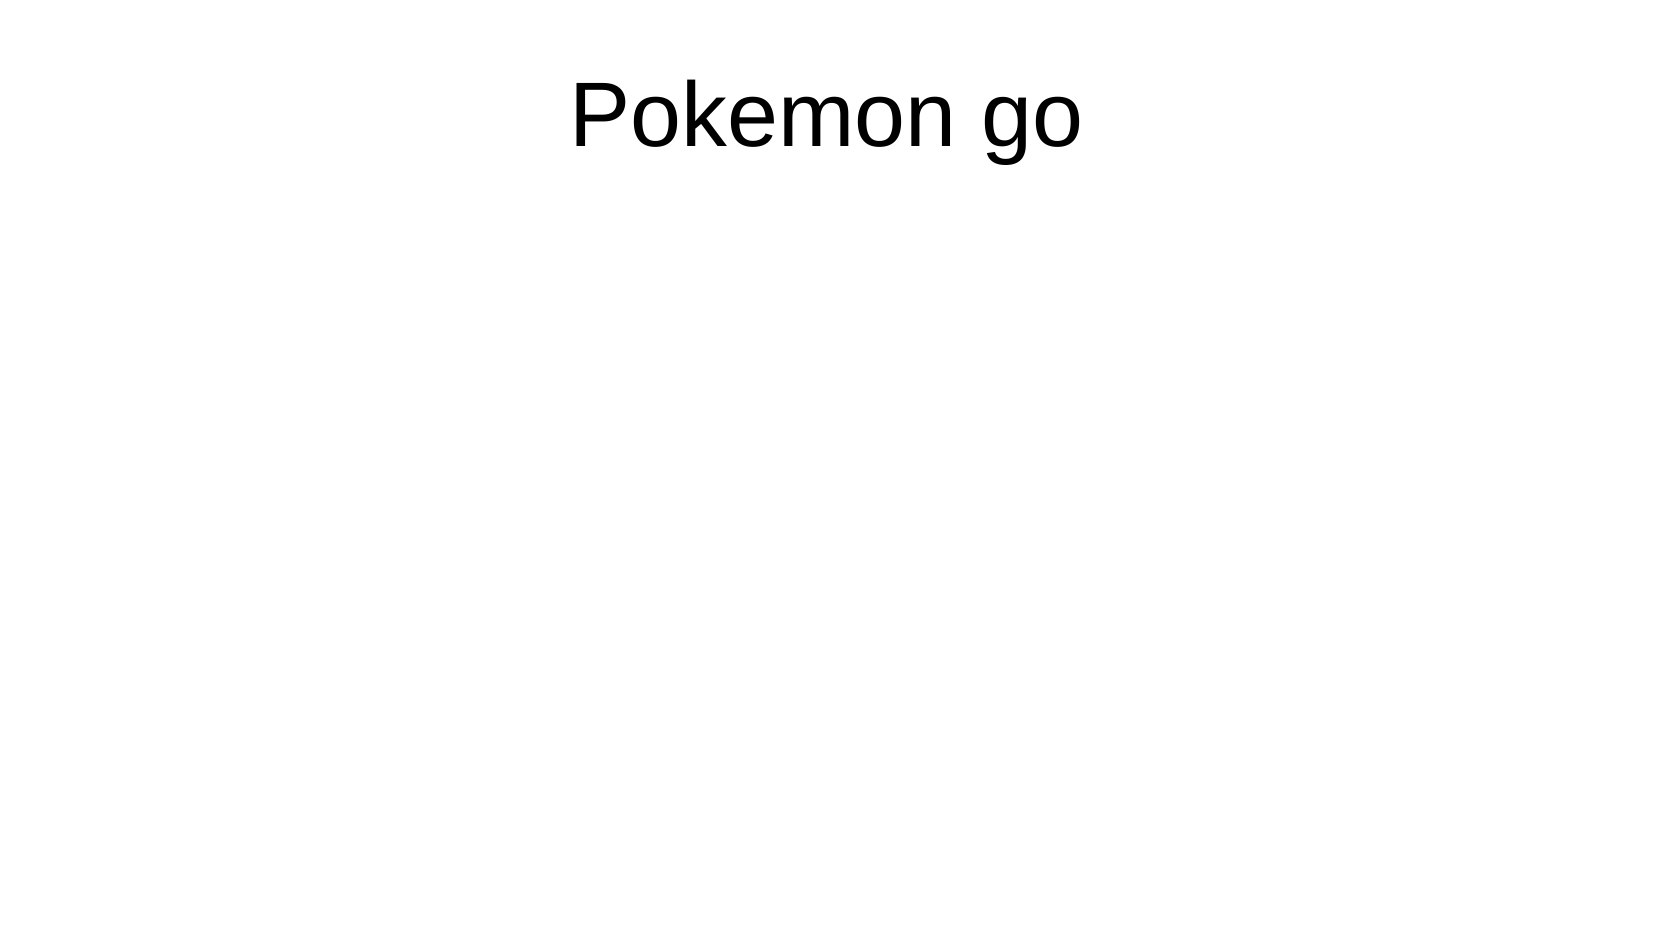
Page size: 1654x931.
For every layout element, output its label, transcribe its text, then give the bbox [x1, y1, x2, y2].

title Pokemon go [82, 37, 1571, 193]
